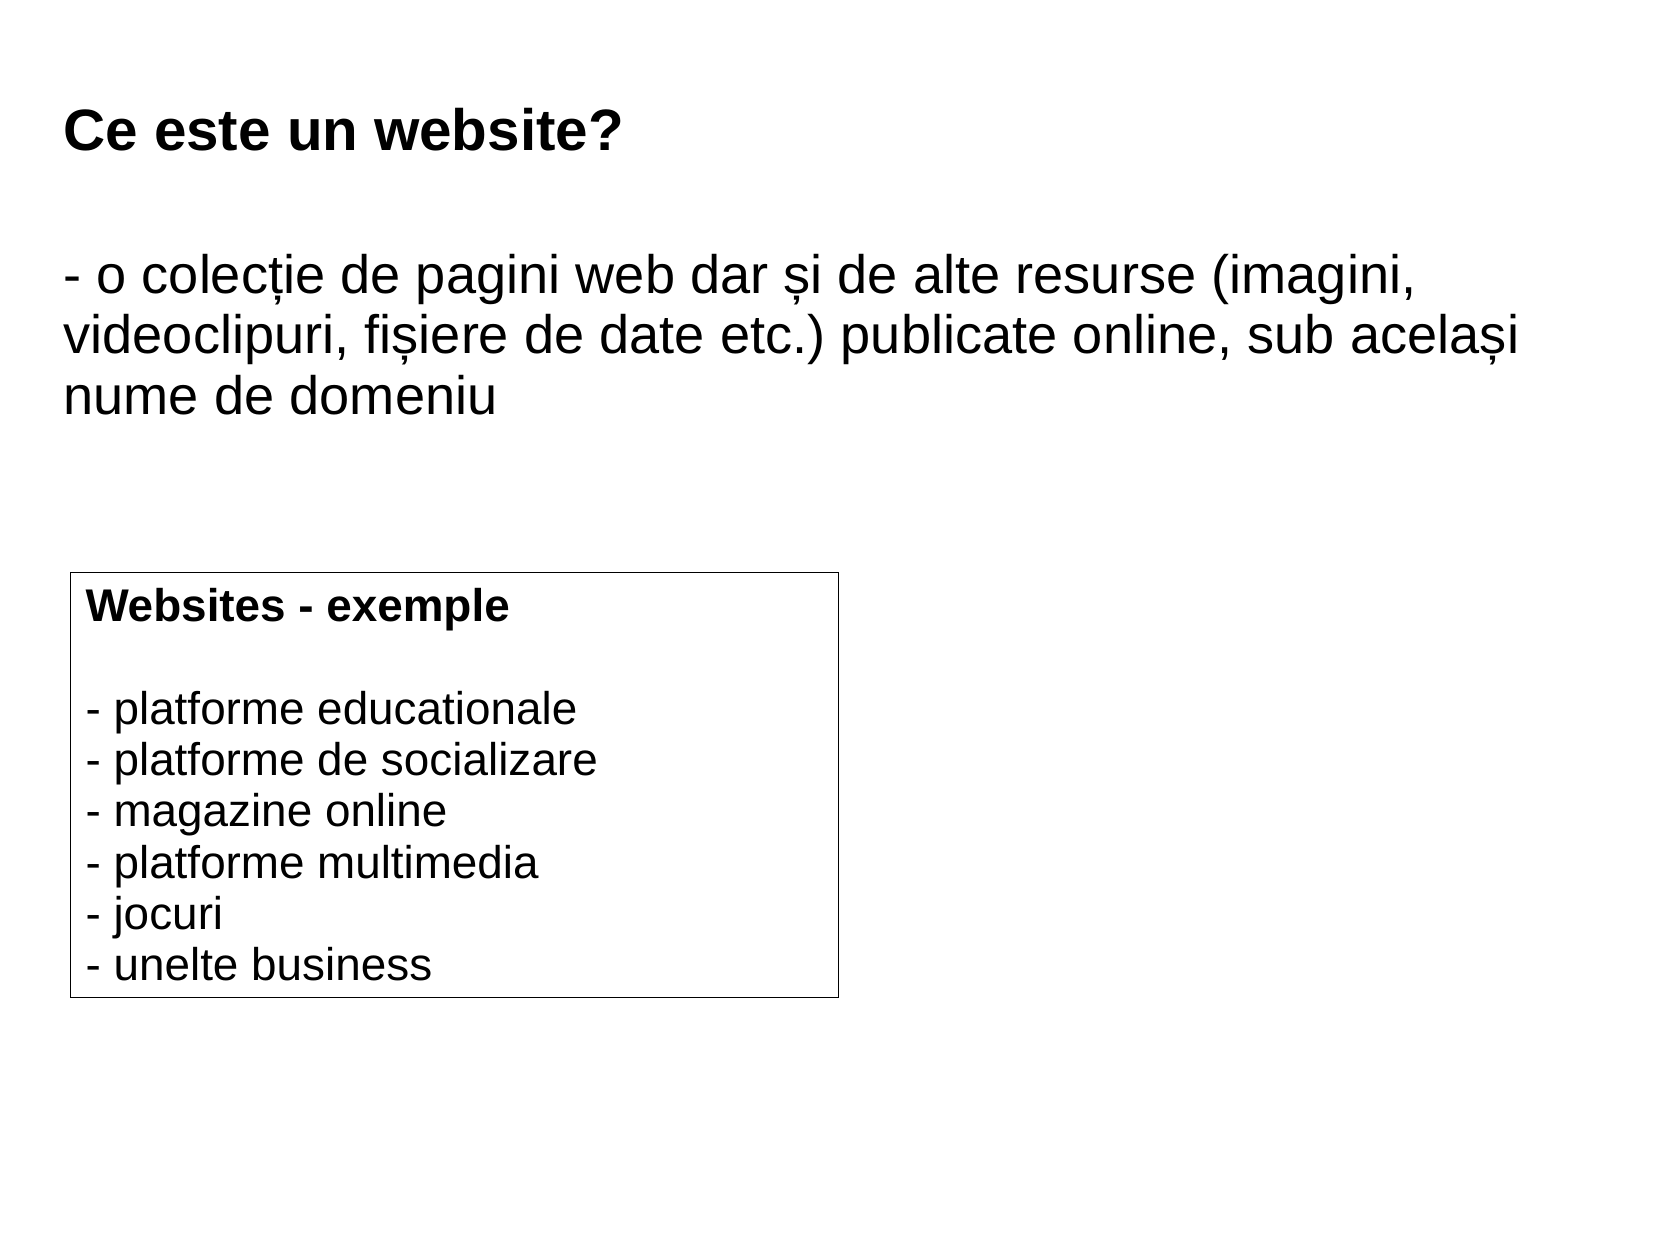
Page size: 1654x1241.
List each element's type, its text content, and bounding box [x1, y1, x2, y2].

text_box Websites - exemple - platforme educationale - platforme de socializare - magazine online - platforme multimedia - jocuri - unelte business [70, 572, 839, 998]
text_box Ce este un website? - o colecție de pagini web dar și de alte resurse (imagini, videoclipuri, fișiere de date etc.) publicate online, sub același nume de domeniu [48, 90, 1614, 723]
